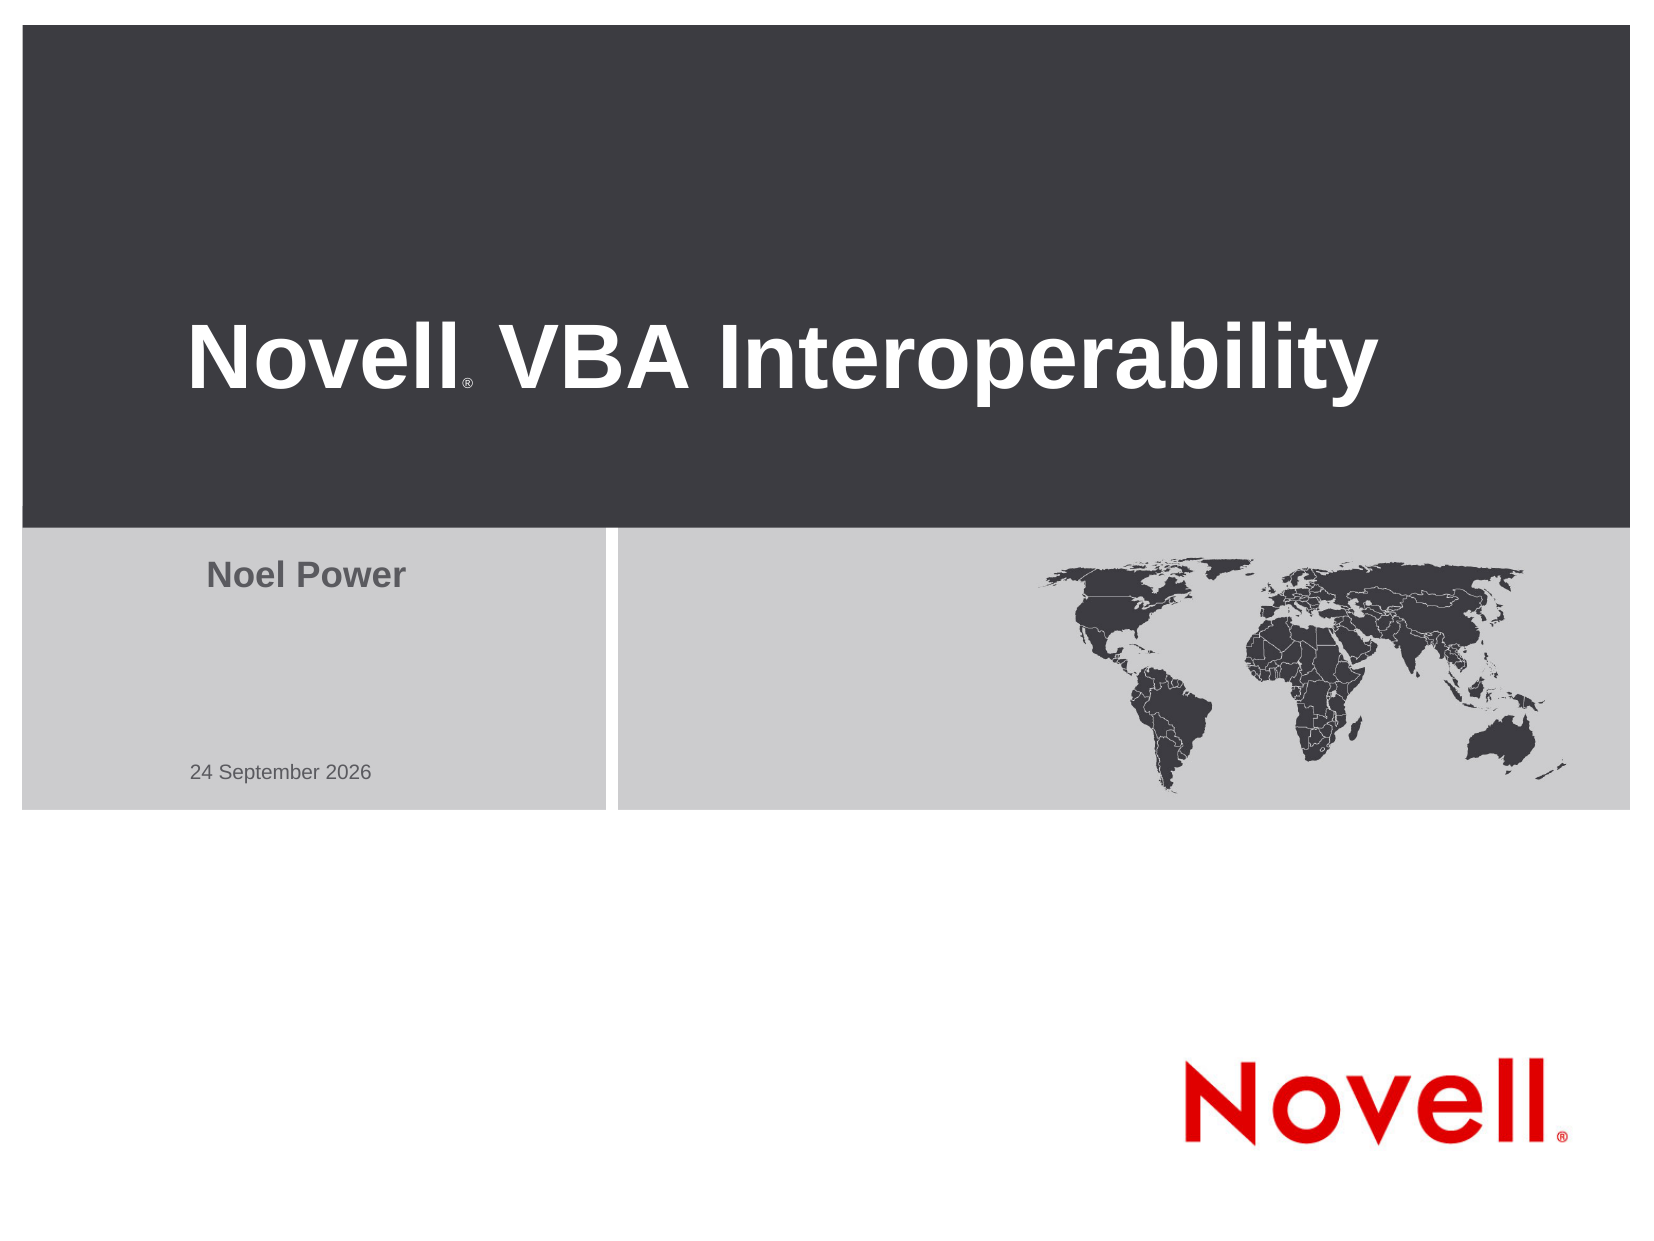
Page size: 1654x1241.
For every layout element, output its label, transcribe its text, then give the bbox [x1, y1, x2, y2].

subtitle Noel Power [171, 552, 565, 741]
picture [22, 528, 606, 810]
picture [1175, 1049, 1576, 1154]
picture [618, 528, 1630, 810]
title Novell® VBA Interoperability [172, 181, 1620, 458]
